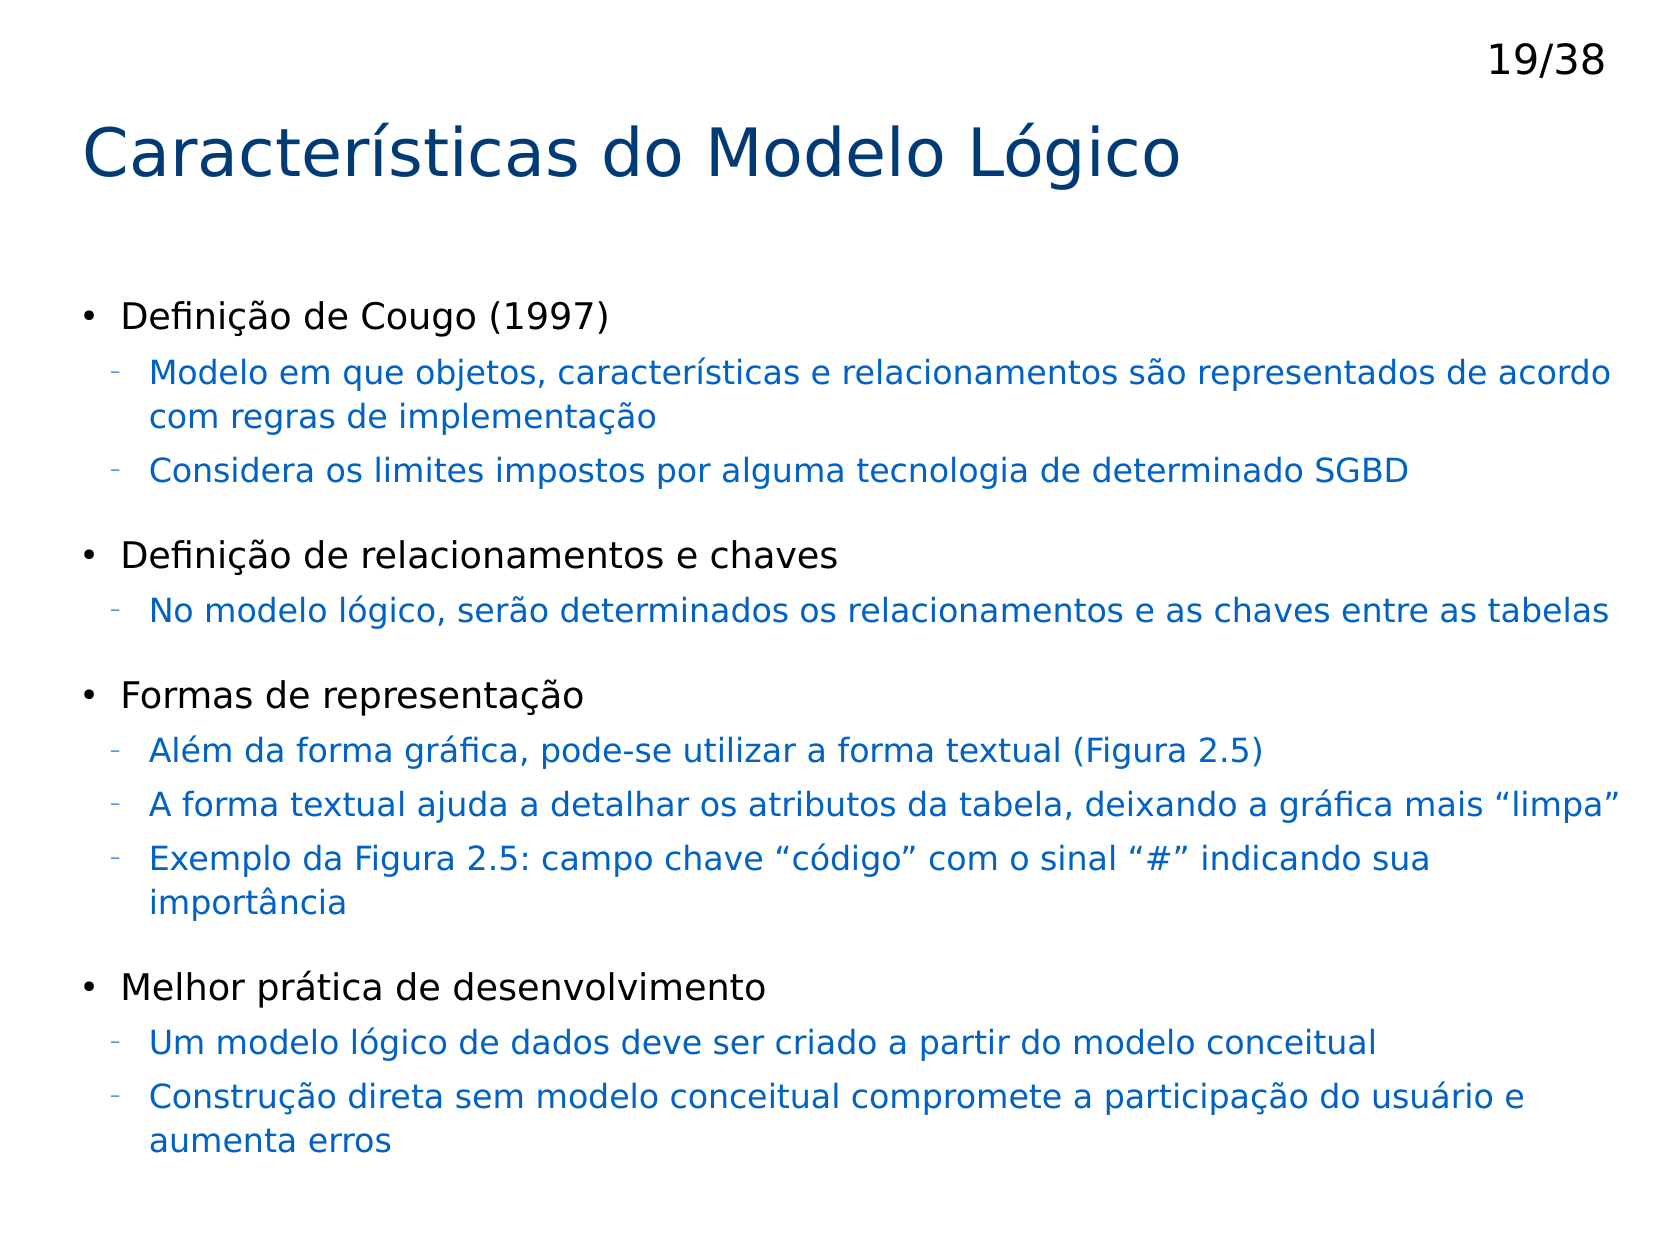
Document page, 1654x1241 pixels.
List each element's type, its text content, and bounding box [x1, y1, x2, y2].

list Definição de Cougo (1997) Modelo em que objetos, características e relacionamentos são representados de acordo com regras de implementação Considera os limites impostos por alguma tecnologia de determinado SGBD Definição de relacionamentos e chaves No modelo lógico, serão determinados os relacionamentos e as chaves entre as tabelas Formas de representação Além da forma gráfica, pode-se utilizar a forma textual (Figura 2.5) A forma textual ajuda a detalhar os atributos da tabela, deixando a gráfica mais “limpa” Exemplo da Figura 2.5: campo chave “código” com o sinal “#” indicando sua importância Melhor prática de desenvolvimento Um modelo lógico de dados deve ser criado a partir do modelo conceitual Construção direta sem modelo conceitual compromete a participação do usuário e aumenta erros [82, 289, 1636, 1224]
title Características do Modelo Lógico [82, 82, 1571, 224]
